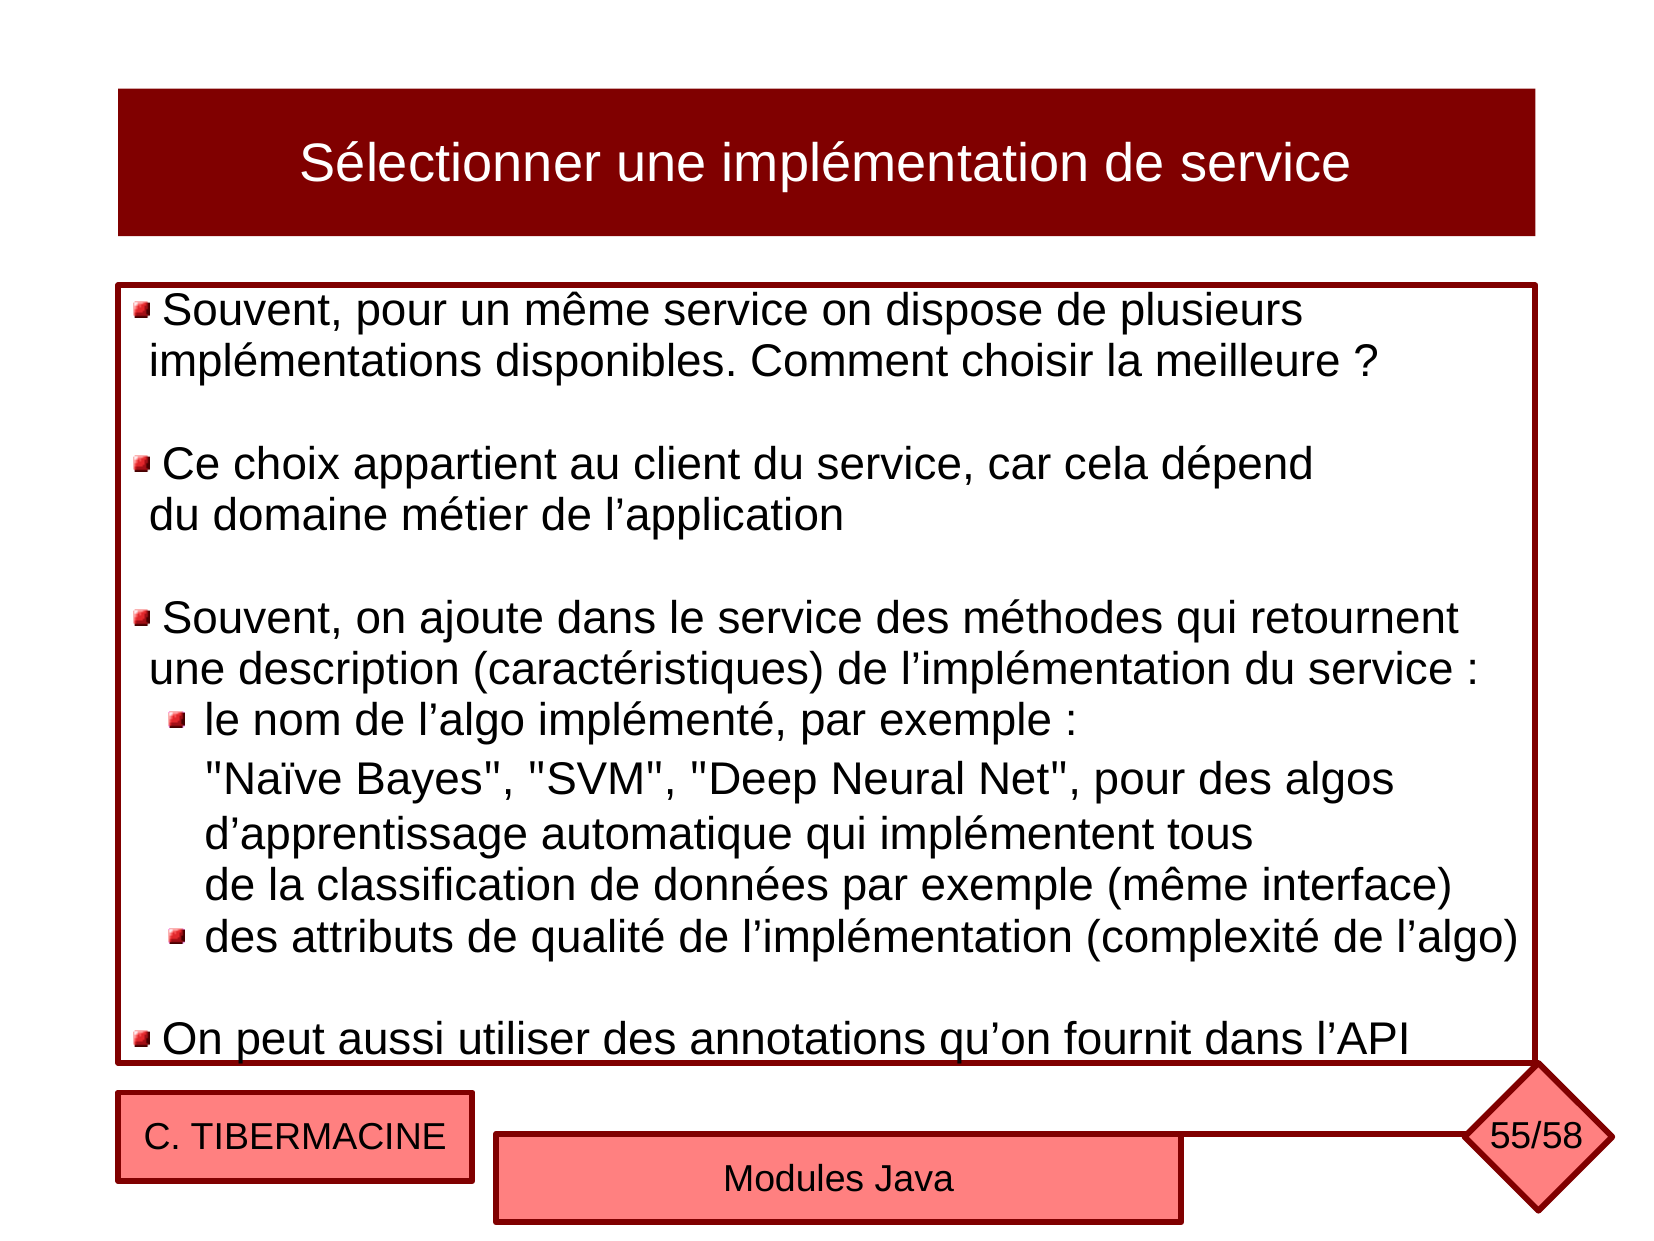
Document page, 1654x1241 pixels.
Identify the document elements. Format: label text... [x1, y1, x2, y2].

text_box [1494, 1062, 1583, 1107]
text_box Sélectionner une implémentation de service [118, 88, 1536, 237]
picture [168, 711, 185, 728]
text_box Modules Java [496, 1133, 1182, 1223]
text_box Souvent, pour un même service on dispose de plusieurs implémentations disponibles. Comment choisir la meilleure ? Ce choix appartient au client du service, car cela dépend du domaine métier de l’application Souvent, on ajoute dans le service des méthodes qui retournent une description (caractéristiques) de l’implémentation du service : le nom de l’algo implémenté, par exemple : "Naïve Bayes", "SVM", "Deep Neural Net", pour des algos d’apprentissage automatique qui implémentent tous de la classification de données par exemple (même interface) des attributs de qualité de l’implémentation (complexité de l’algo) On peut aussi utiliser des annotations qu’on fournit dans l’API [118, 285, 1536, 1063]
picture [133, 1030, 150, 1047]
text_box C. TIBERMACINE [118, 1092, 473, 1182]
picture [133, 301, 150, 318]
text_box [1491, 1164, 1586, 1211]
text_box [1464, 1126, 1475, 1148]
text_box <numéro>/58 [1475, 1107, 1654, 1164]
picture [133, 455, 150, 472]
picture [168, 928, 185, 944]
picture [133, 609, 150, 626]
